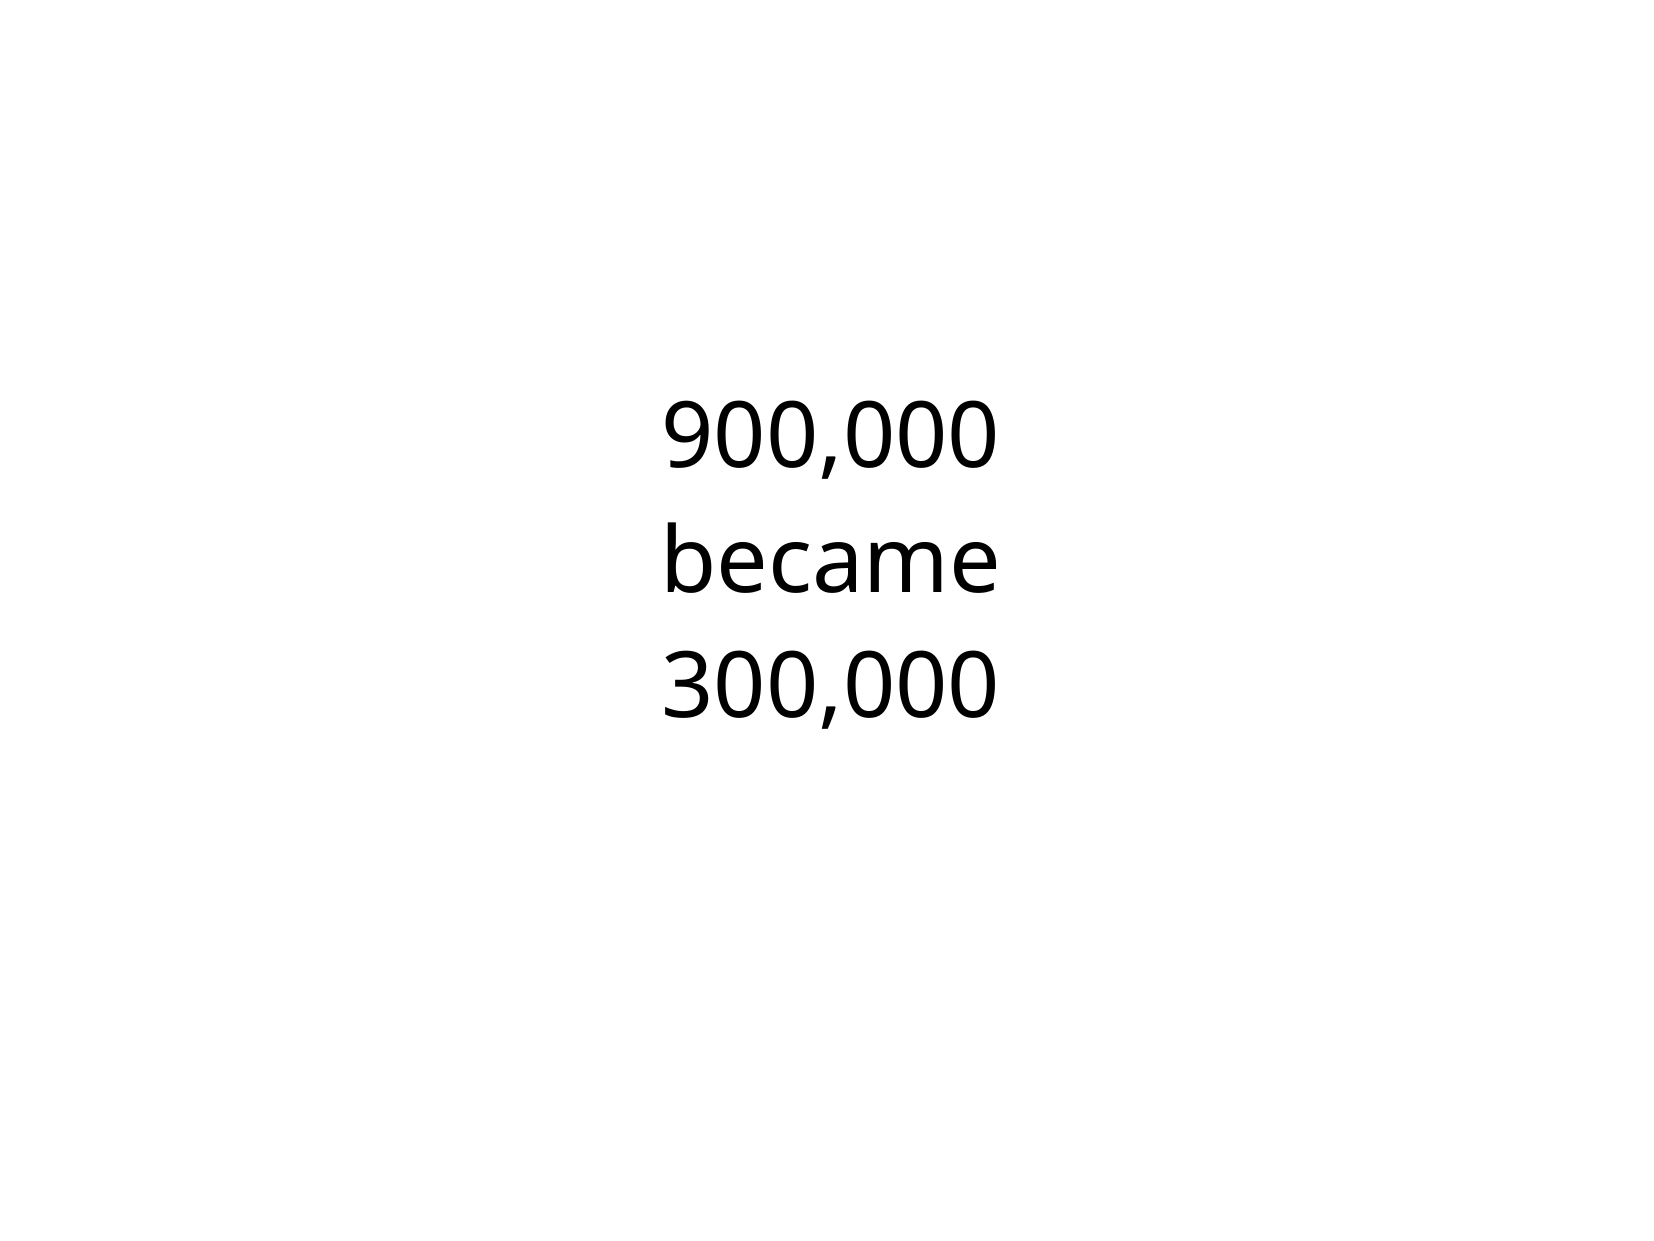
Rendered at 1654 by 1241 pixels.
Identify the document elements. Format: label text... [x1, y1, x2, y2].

title 900,000 became 300,000 [86, 390, 1576, 723]
